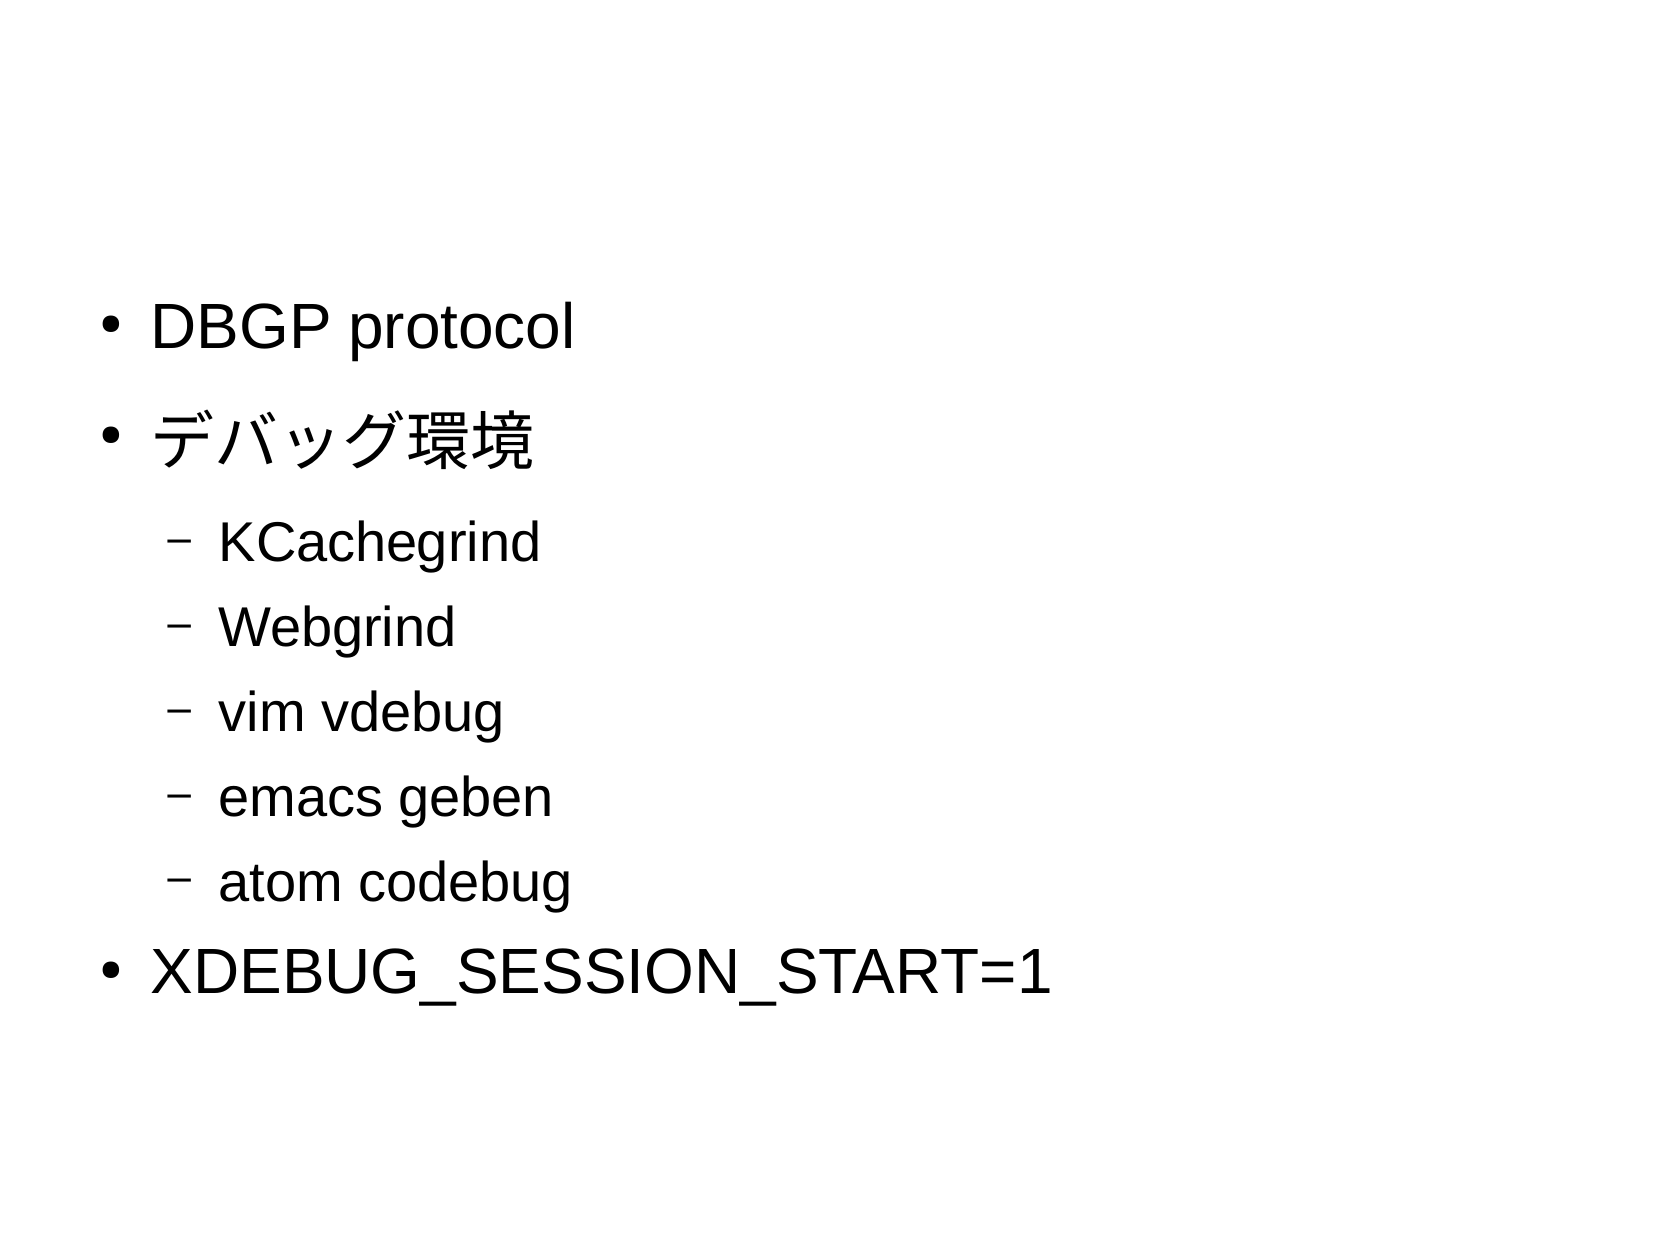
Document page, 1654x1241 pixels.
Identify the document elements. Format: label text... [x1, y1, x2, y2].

list DBGP protocol デバッグ環境 KCachegrind Webgrind vim vdebug emacs geben atom codebug XDEBUG_SESSION_START=1 [82, 290, 1571, 1010]
